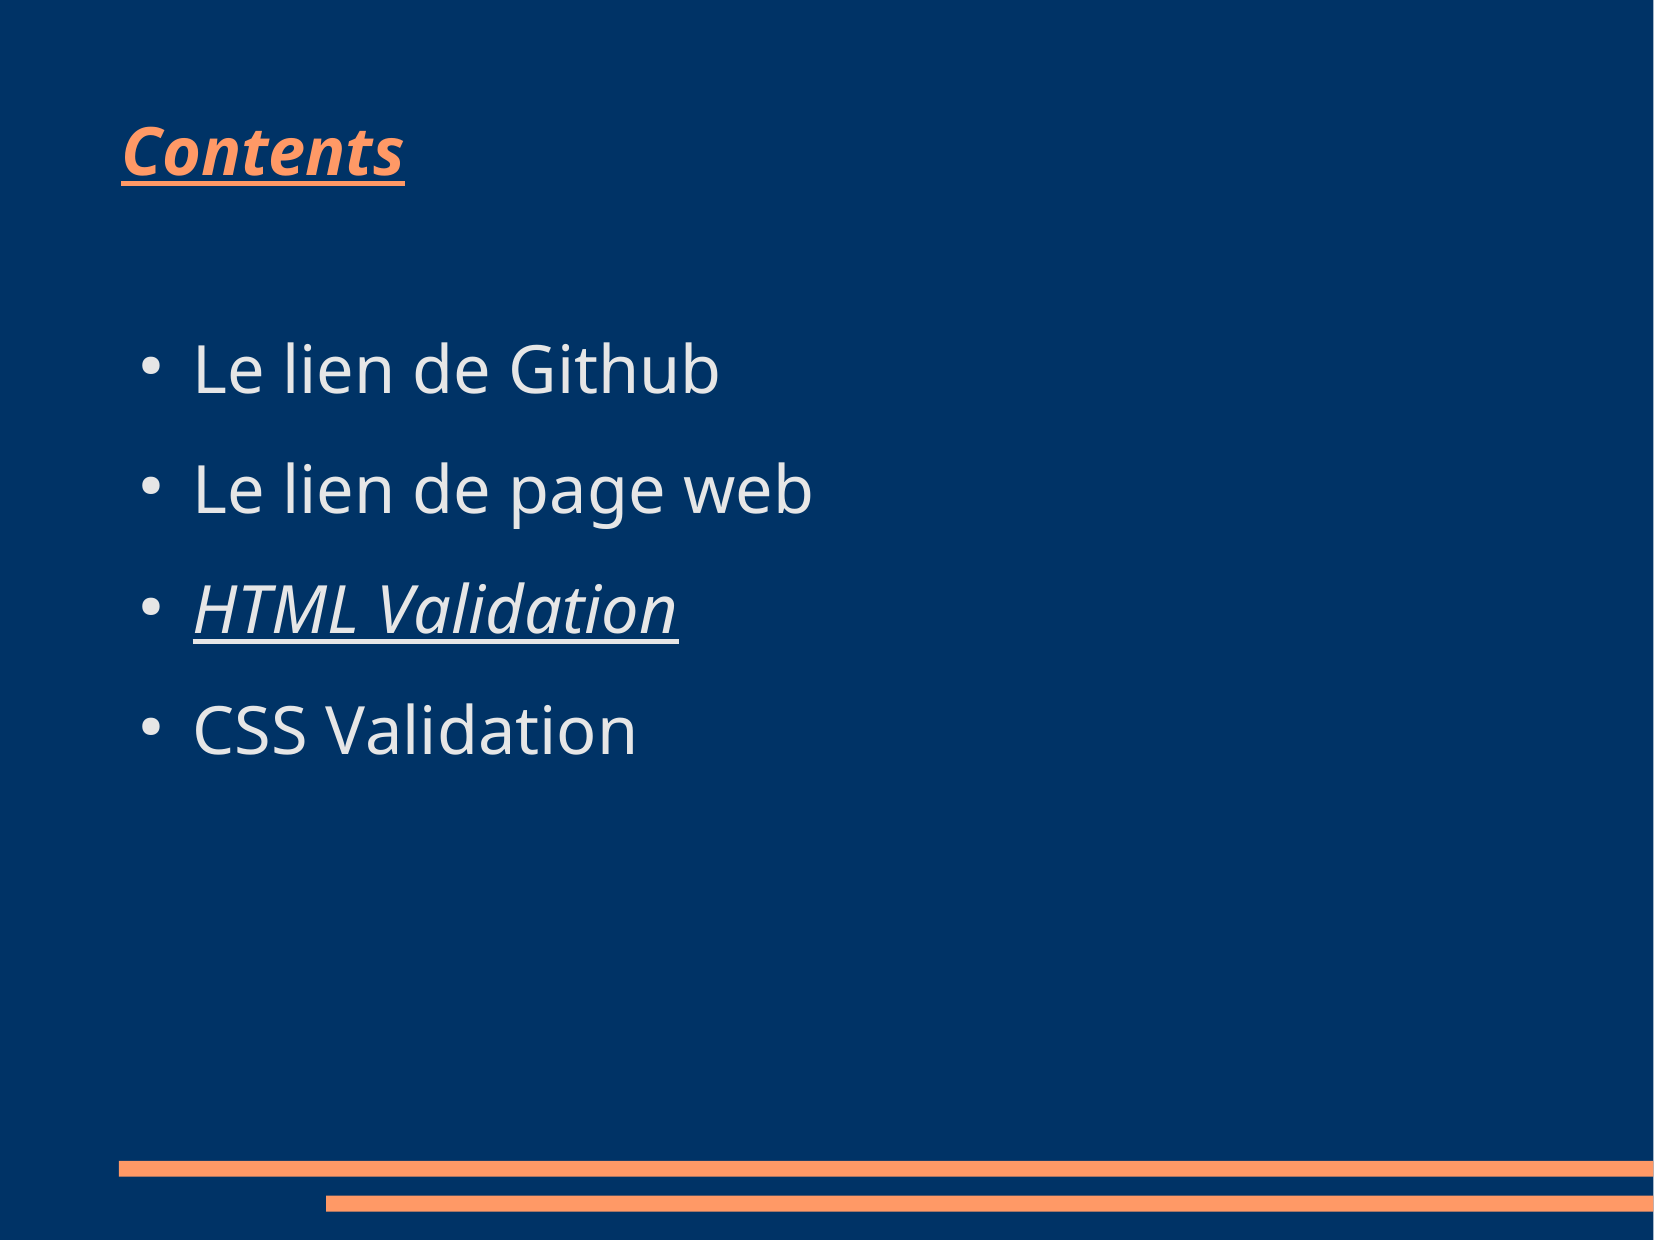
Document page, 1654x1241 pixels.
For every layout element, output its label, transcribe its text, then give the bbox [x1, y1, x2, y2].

title Contents [121, 46, 1534, 254]
list Le lien de Github Le lien de page web HTML Validation CSS Validation [121, 322, 1561, 1132]
